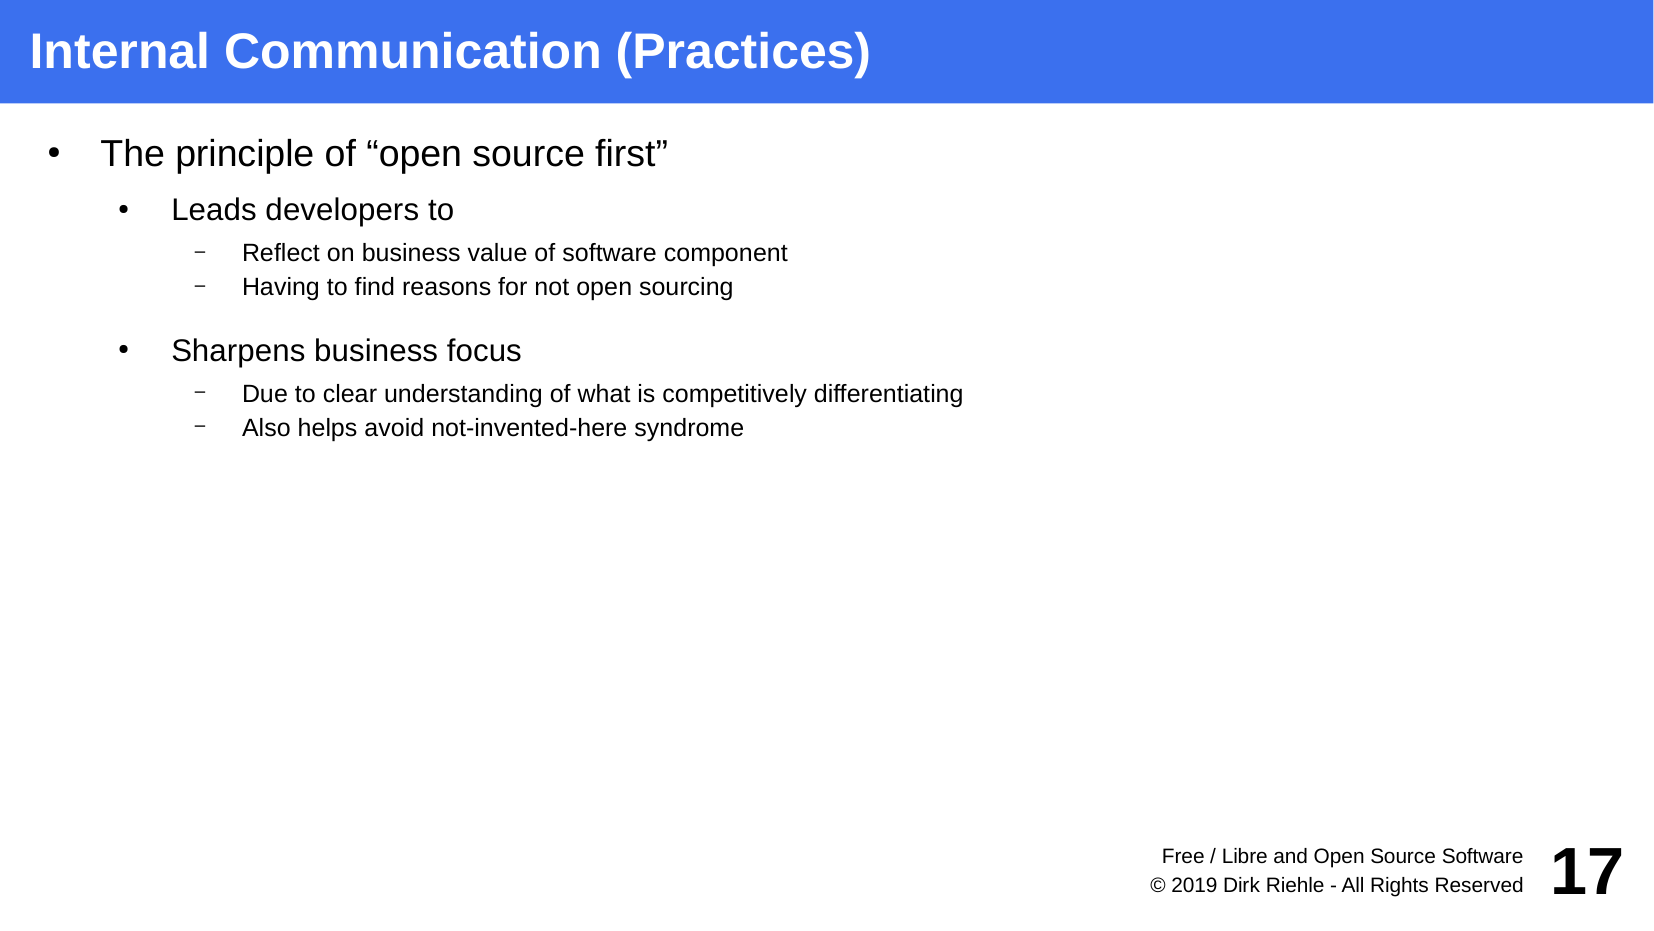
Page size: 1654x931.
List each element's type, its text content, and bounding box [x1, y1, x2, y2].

list The principle of “open source first” Leads developers to Reflect on business value of software component Having to find reasons for not open sourcing Sharpens business focus Due to clear understanding of what is competitively differentiating Also helps avoid not-invented-here syndrome [29, 132, 1625, 813]
title Internal Communication (Practices) [0, 0, 1654, 104]
